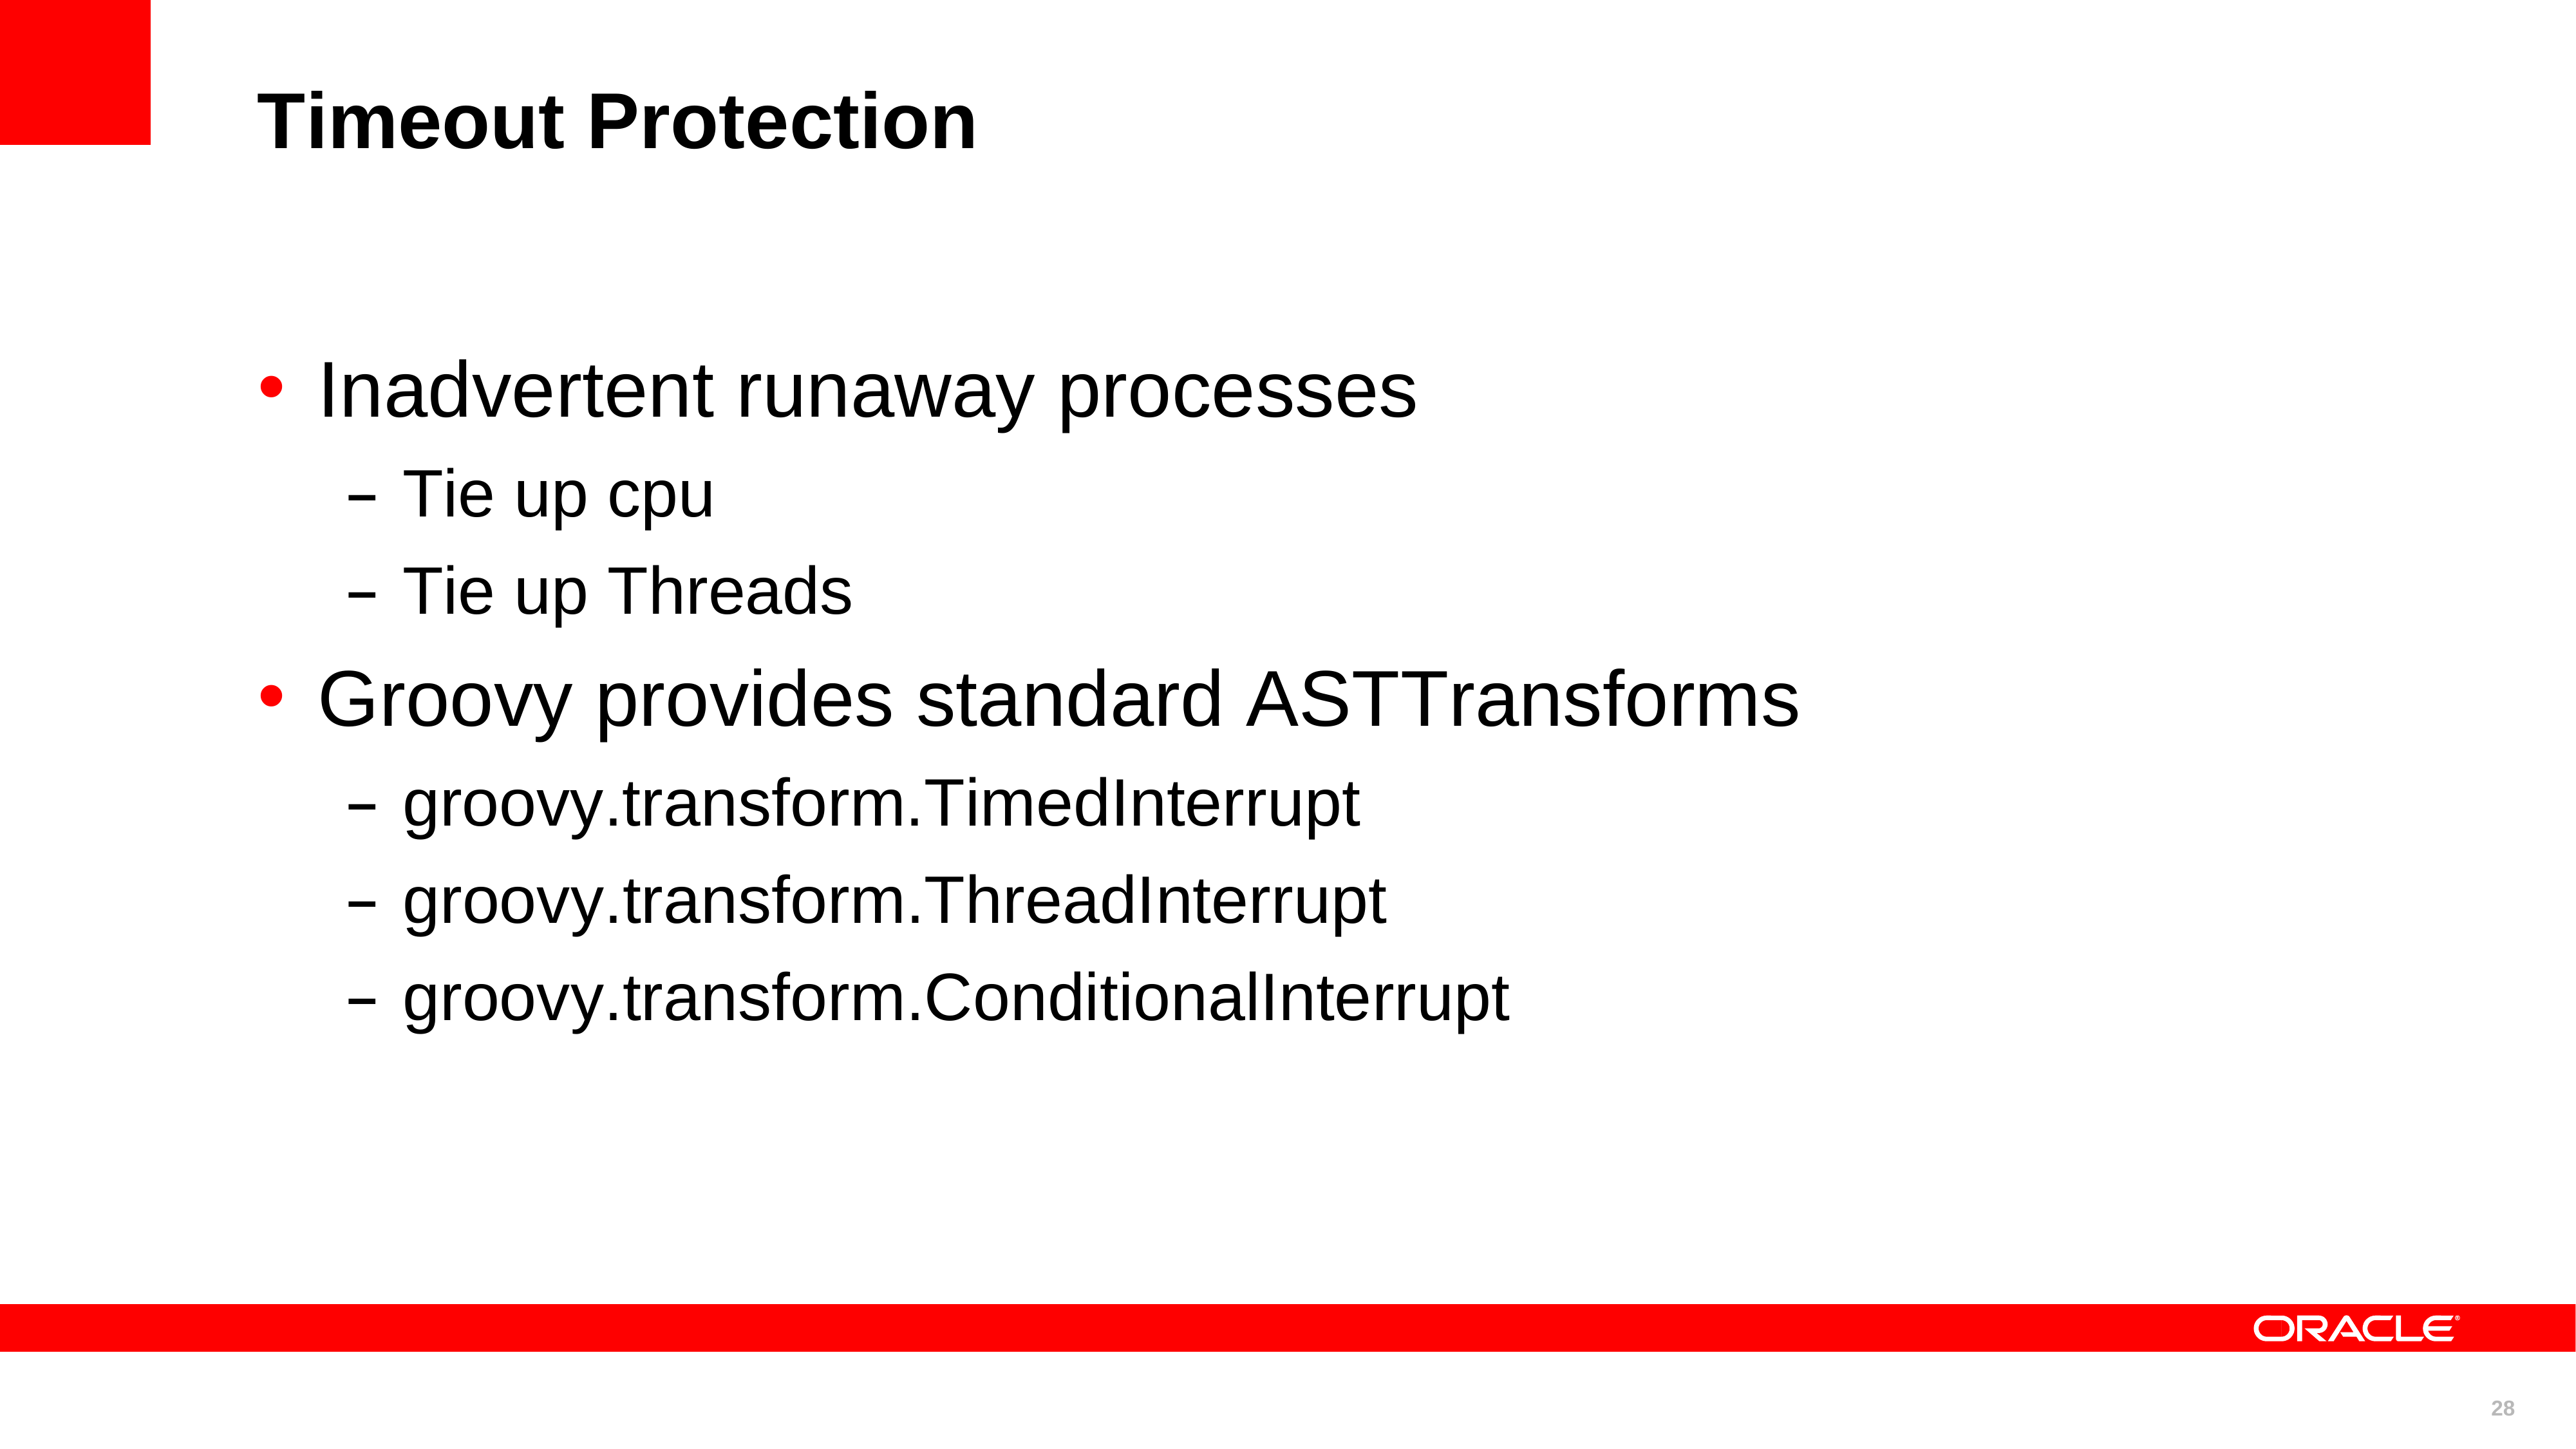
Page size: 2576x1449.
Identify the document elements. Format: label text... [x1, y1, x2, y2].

title Timeout Protection [257, 69, 2318, 251]
picture [0, 1304, 2576, 1352]
list Inadvertent runaway processes Tie up cpu Tie up Threads Groovy provides standard ASTTransforms groovy.transform.TimedInterrupt groovy.transform.ThreadInterrupt groovy.transform.ConditionalInterrupt [258, 337, 2318, 1256]
picture [0, 0, 151, 145]
